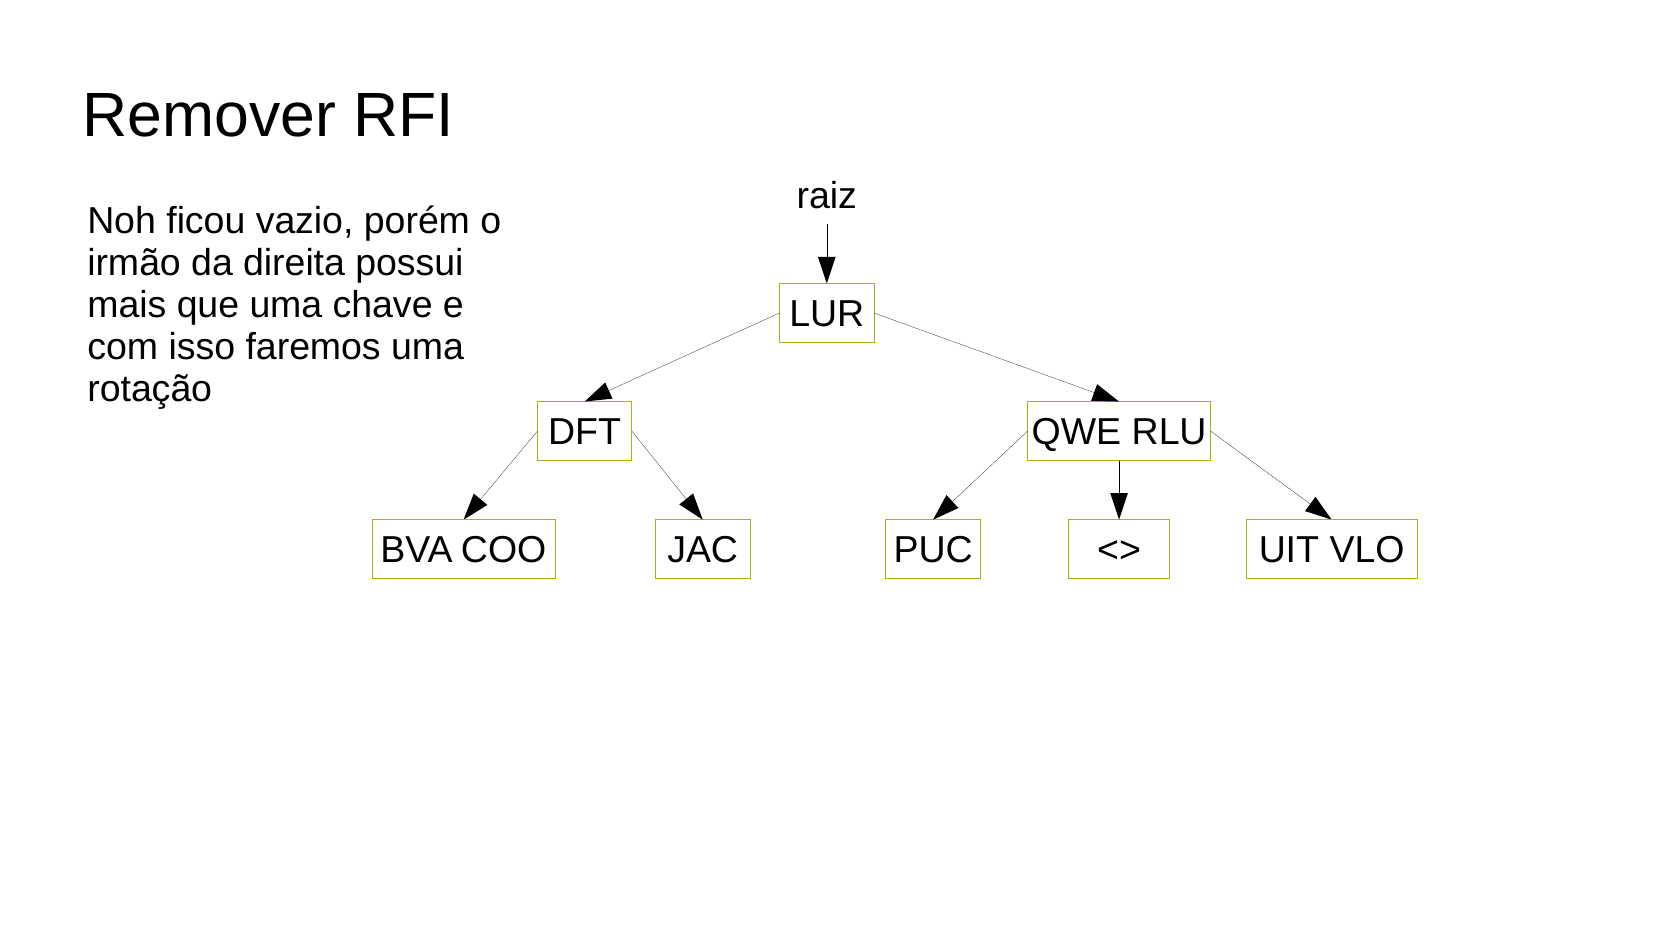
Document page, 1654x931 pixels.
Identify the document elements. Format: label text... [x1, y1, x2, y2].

text_box Noh ficou vazio, porém o irmão da direita possui mais que uma chave e com isso faremos uma rotação [72, 192, 527, 418]
text_box BVA COO [372, 519, 556, 579]
text_box QWE RLU [1027, 401, 1211, 461]
text_box PUC [885, 519, 981, 579]
text_box DFT [537, 401, 632, 461]
title Remover RFI [82, 37, 1571, 193]
text_box UIT VLO [1246, 519, 1418, 579]
text_box LUR [779, 283, 875, 343]
text_box raiz [781, 167, 872, 225]
text_box JAC [655, 519, 751, 579]
text_box <> [1068, 519, 1170, 579]
